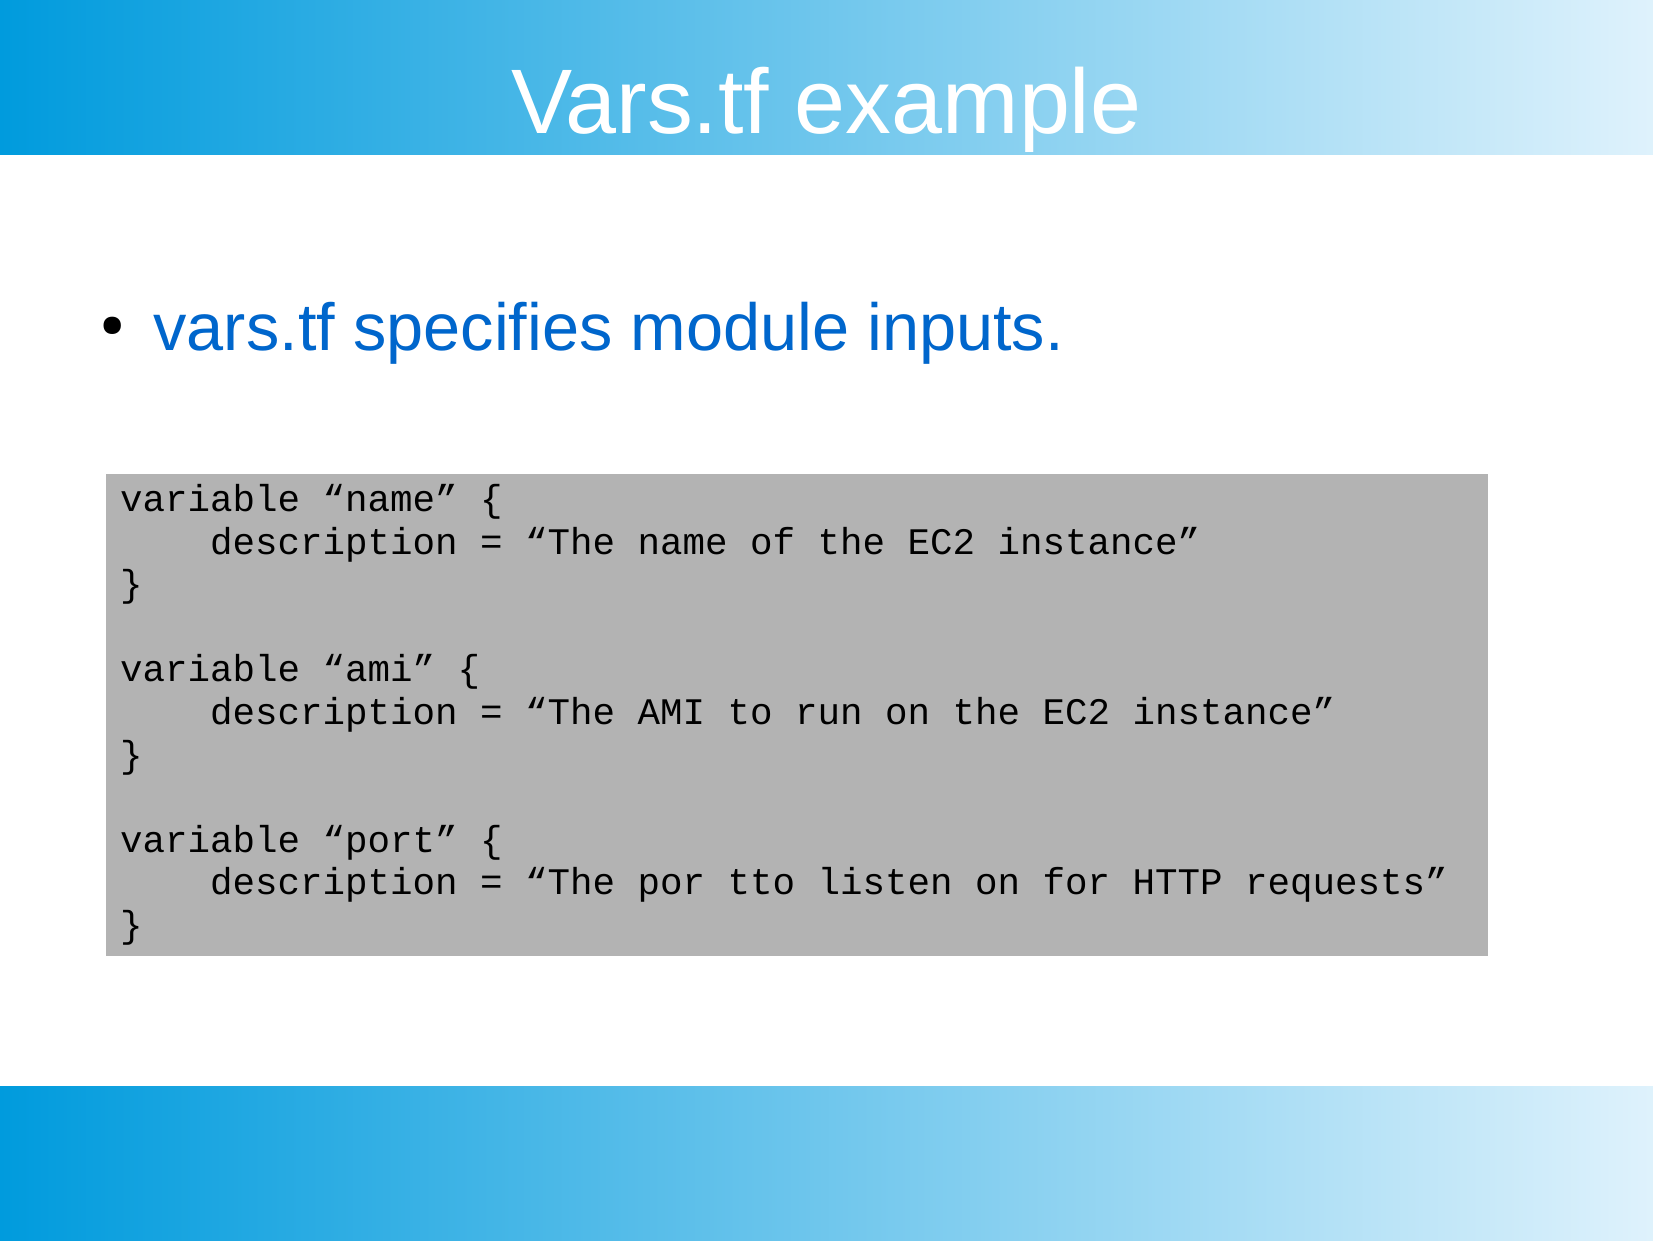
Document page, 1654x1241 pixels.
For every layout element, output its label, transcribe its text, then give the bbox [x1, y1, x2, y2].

table_header variable “name” { description = “The name of the EC2 instance” } variable “ami” { description = “The AMI to run on the EC2 instance” } variable “port” { description = “The por tto listen on for HTTP requests” } [106, 474, 1488, 956]
title Vars.tf example [82, 49, 1571, 155]
list vars.tf specifies module inputs. [82, 290, 1571, 1010]
